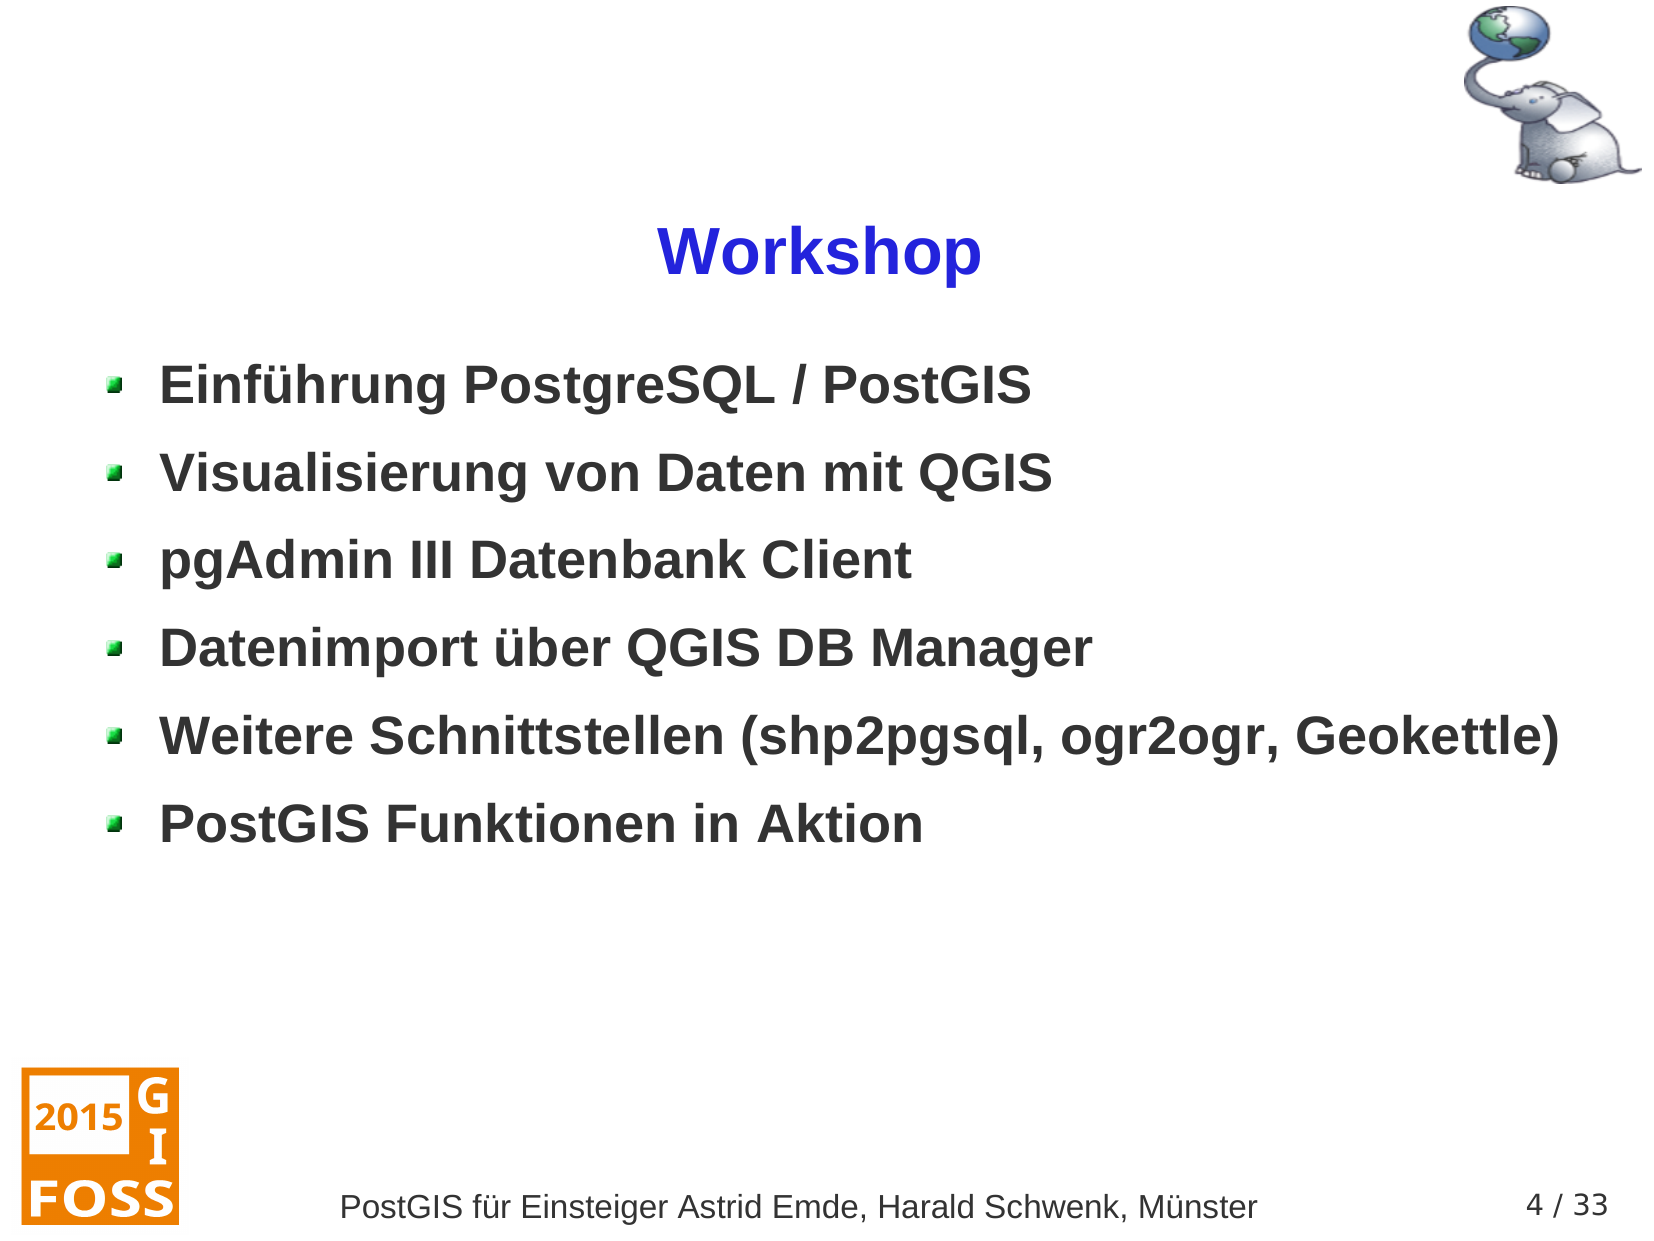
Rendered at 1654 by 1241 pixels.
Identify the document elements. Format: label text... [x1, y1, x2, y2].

picture [11, 1057, 189, 1235]
title Workshop [76, 177, 1565, 325]
list Einführung PostgreSQL / PostGIS Visualisierung von Daten mit QGIS pgAdmin III Datenbank Client Datenimport über QGIS DB Manager Weitere Schnittstellen (shp2pgsql, ogr2ogr, Geokettle) PostGIS Funktionen in Aktion [88, 354, 1577, 1173]
picture [1464, 6, 1642, 184]
